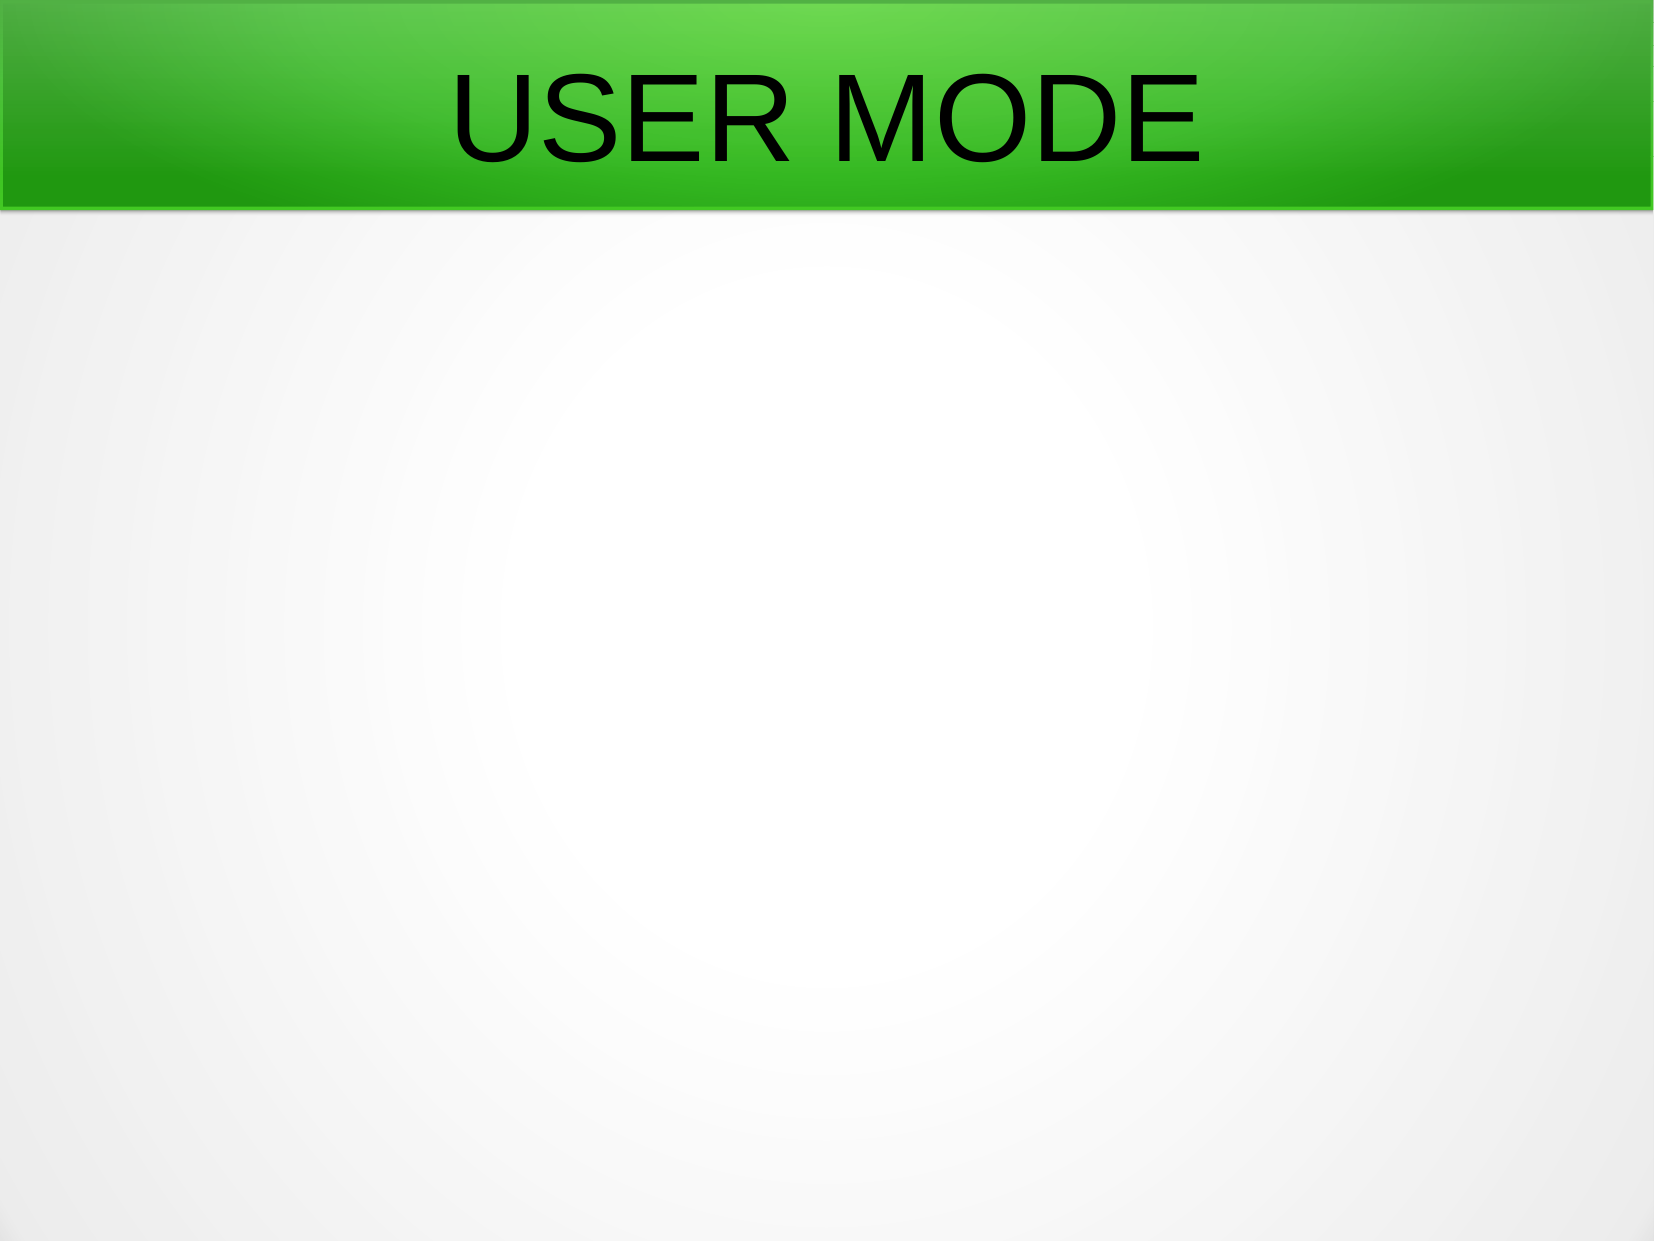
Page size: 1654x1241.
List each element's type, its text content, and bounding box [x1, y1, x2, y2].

title USER MODE [82, 47, 1571, 189]
